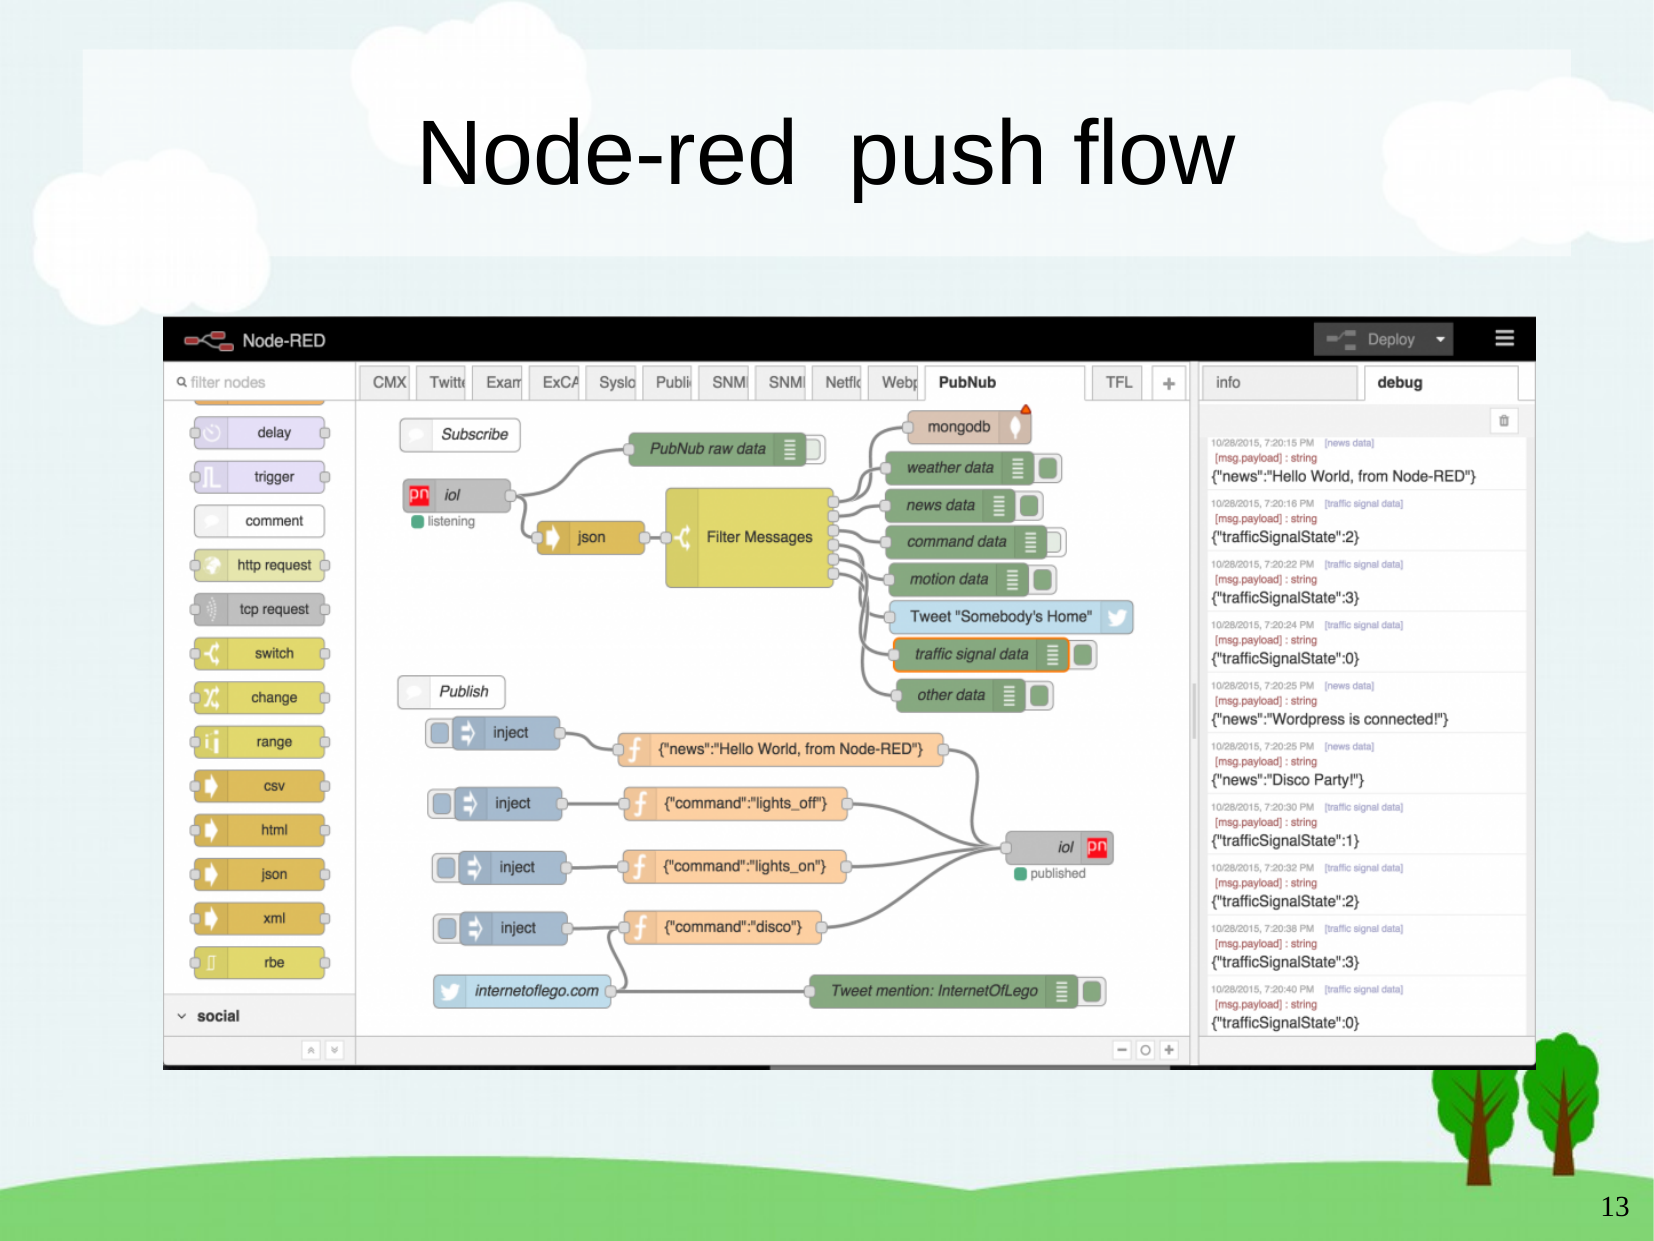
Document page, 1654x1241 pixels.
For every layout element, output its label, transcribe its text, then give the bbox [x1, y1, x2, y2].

title Node-red push flow [82, 49, 1571, 257]
picture [0, 0, 1654, 1241]
